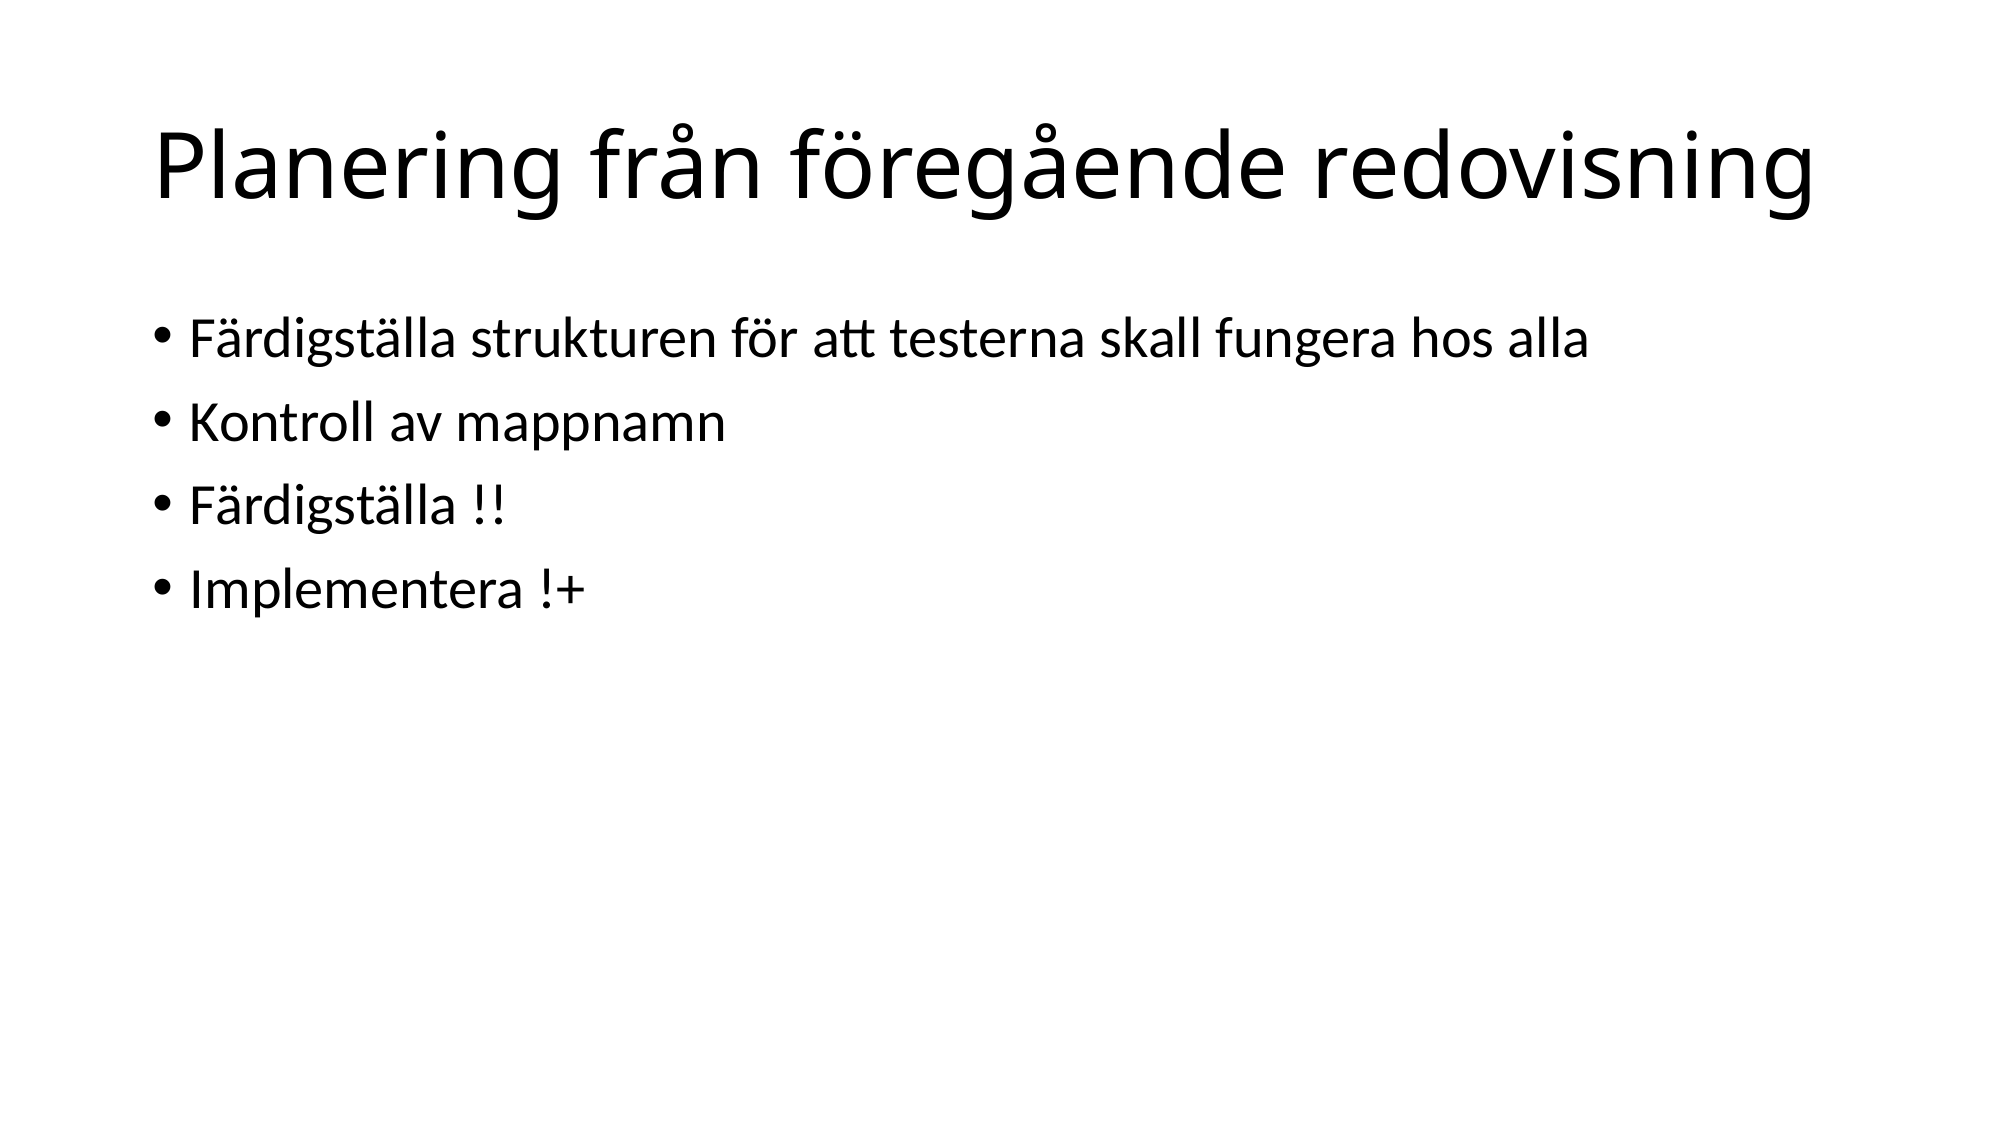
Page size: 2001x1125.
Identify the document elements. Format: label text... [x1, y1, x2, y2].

title Planering från föregående redovisning [137, 59, 1863, 278]
list Färdigställa strukturen för att testerna skall fungera hos alla Kontroll av mappnamn Färdigställa !! Implementera !+ [137, 299, 1863, 1014]
